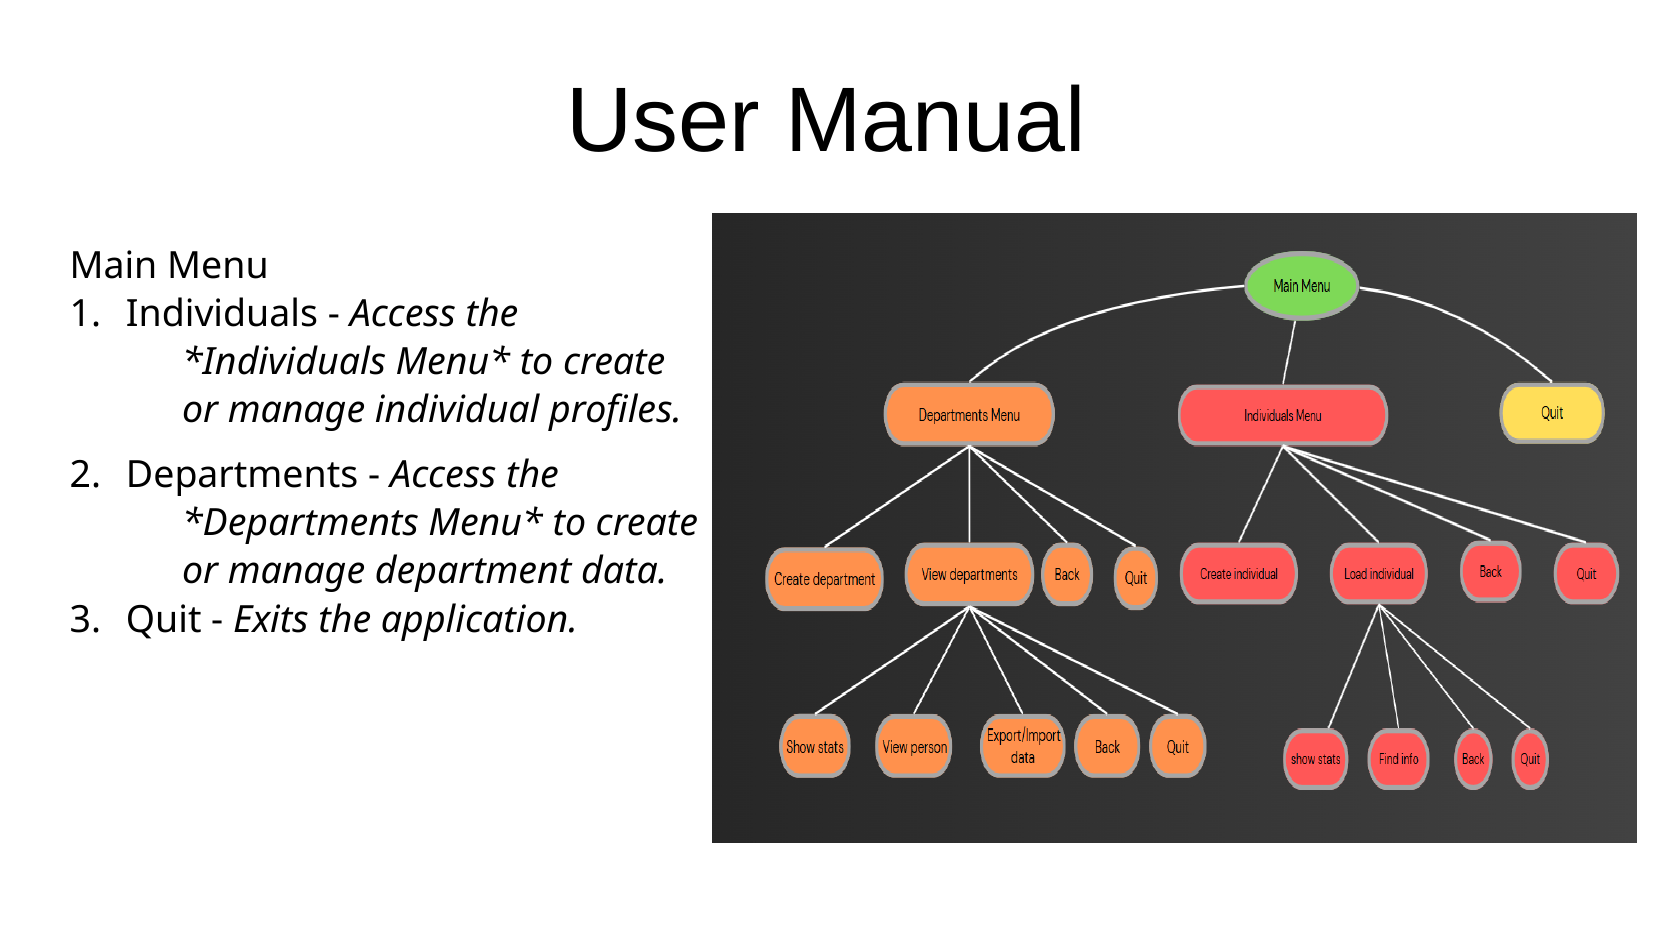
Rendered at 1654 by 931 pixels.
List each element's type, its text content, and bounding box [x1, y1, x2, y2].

text_box Main Menu Individuals - Access the *Individuals Menu* to create or manage individual profiles. Departments - Access the *Departments Menu* to create or manage department data. Quit - Exits the application. [54, 233, 712, 697]
title User Manual [82, 37, 1571, 193]
picture [712, 213, 1637, 843]
